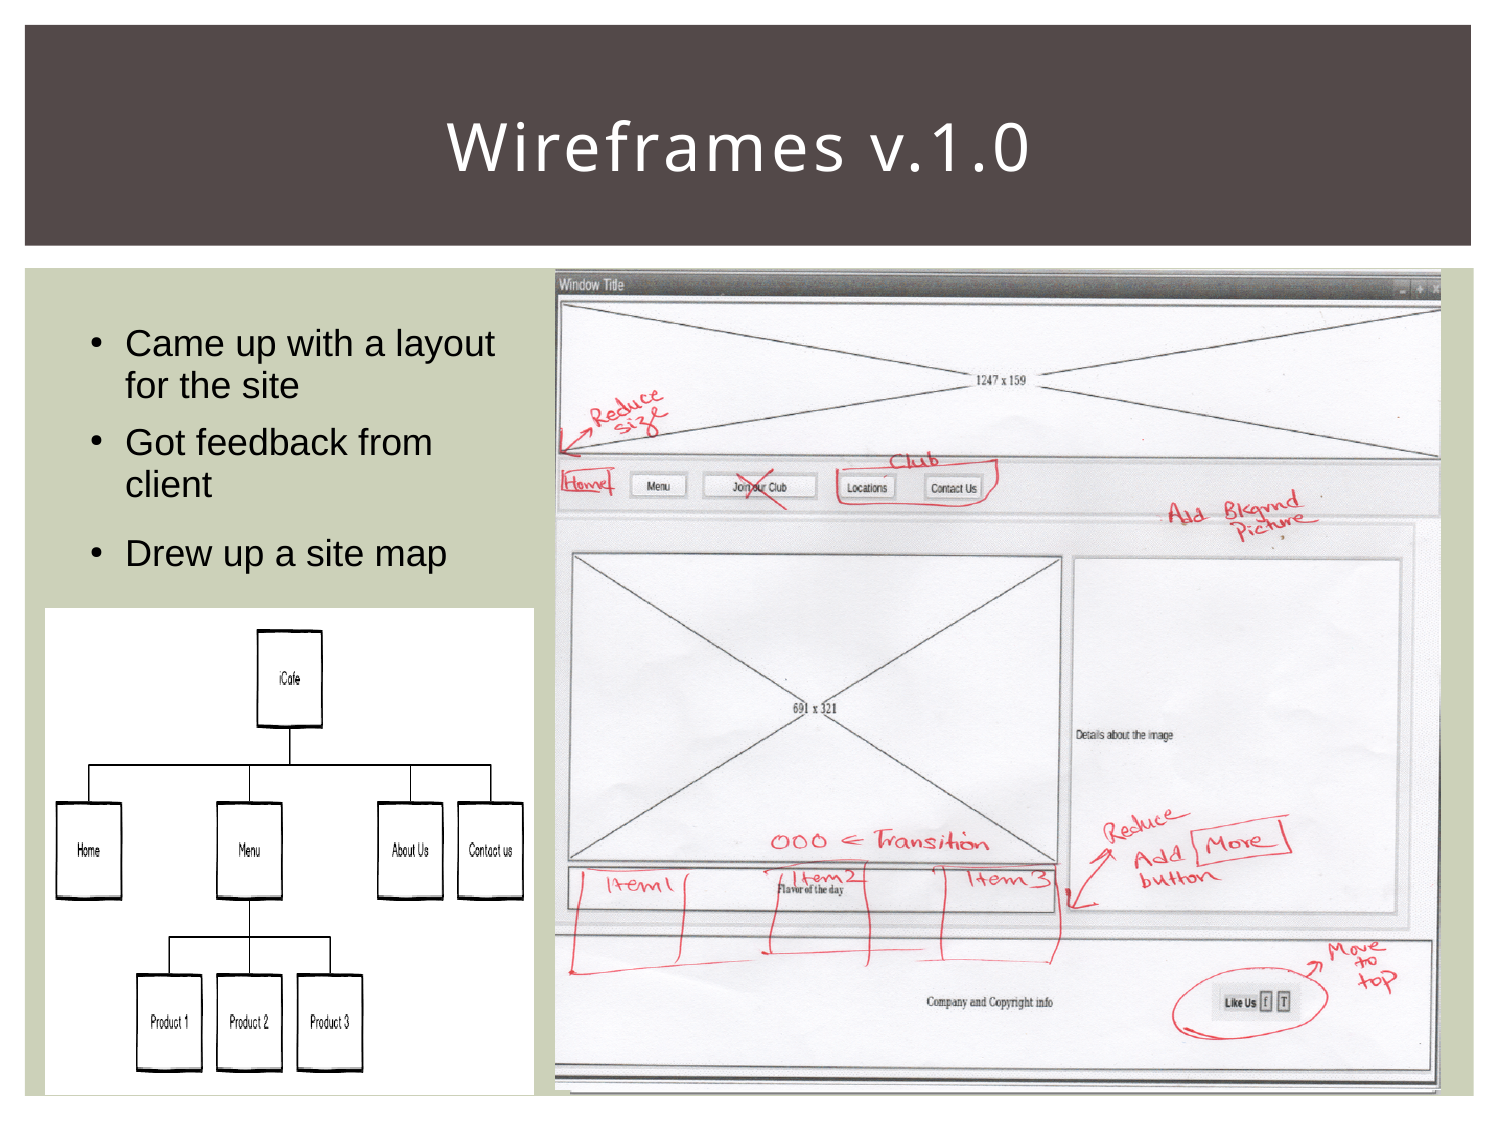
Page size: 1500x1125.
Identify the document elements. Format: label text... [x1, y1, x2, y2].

title Wireframes v.1.0 [62, 58, 1438, 232]
picture [555, 269, 1441, 1096]
picture [45, 608, 534, 1096]
text_box Got feedback from client [75, 413, 541, 513]
text_box Came up with a layout for the site [75, 314, 541, 413]
text_box Drew up a site map [75, 525, 556, 582]
